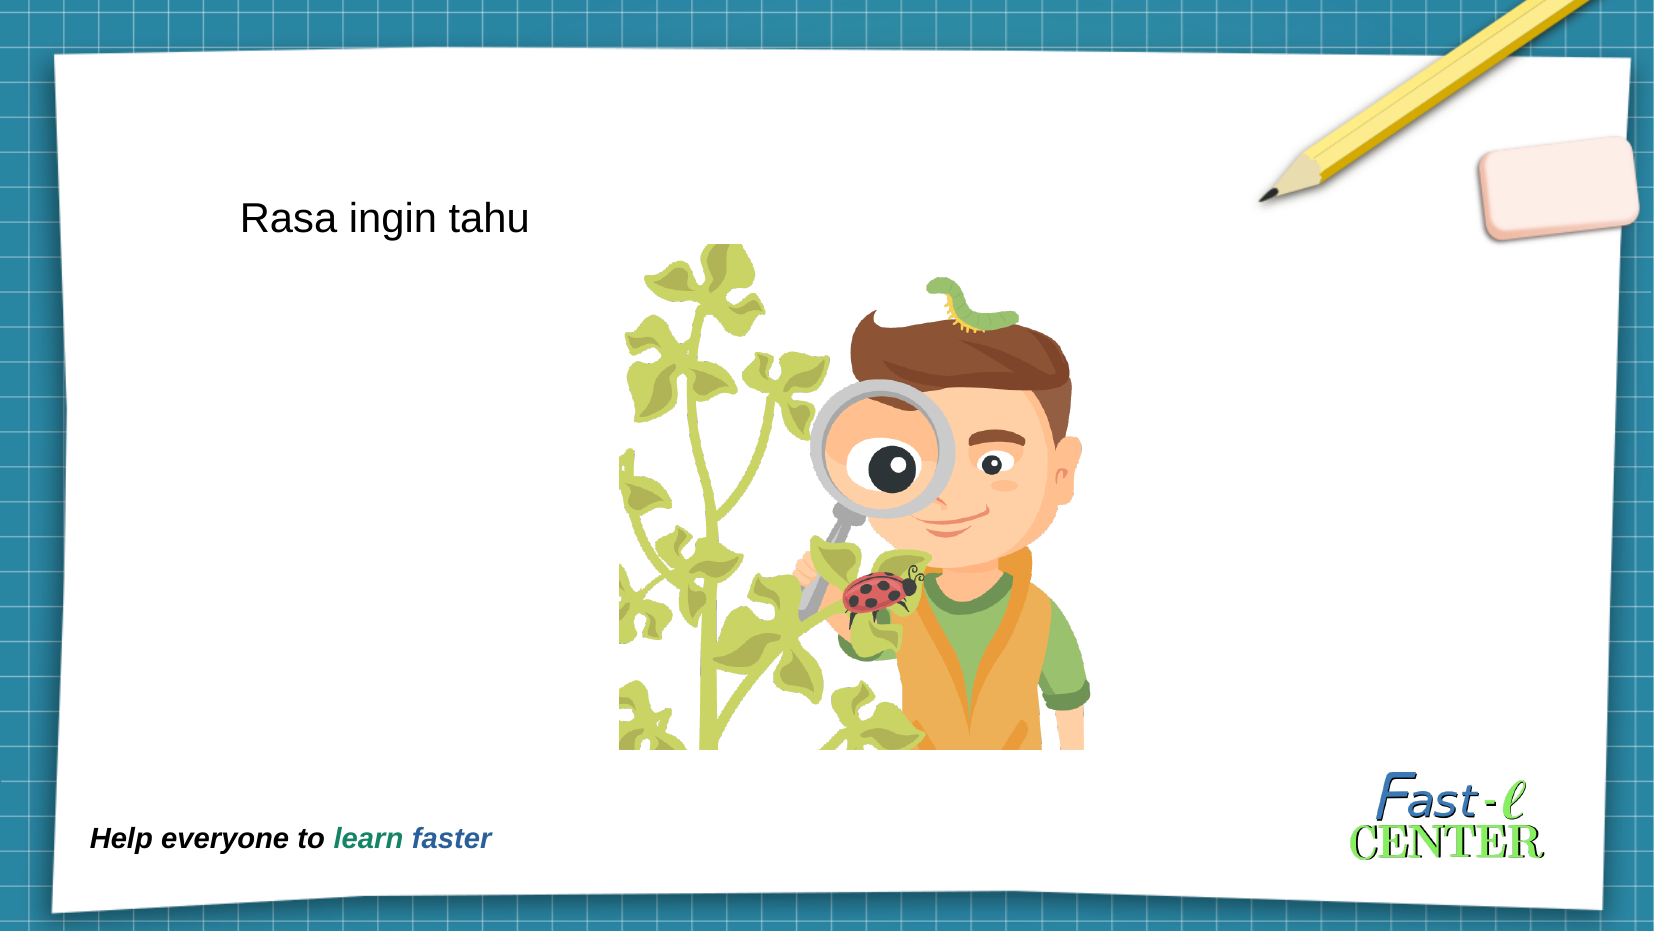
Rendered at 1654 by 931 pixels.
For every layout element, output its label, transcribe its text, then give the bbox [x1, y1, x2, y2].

picture [0, 0, 1654, 931]
text_box Rasa ingin tahu [225, 187, 596, 252]
text_box Help everyone to learn faster [75, 814, 507, 863]
